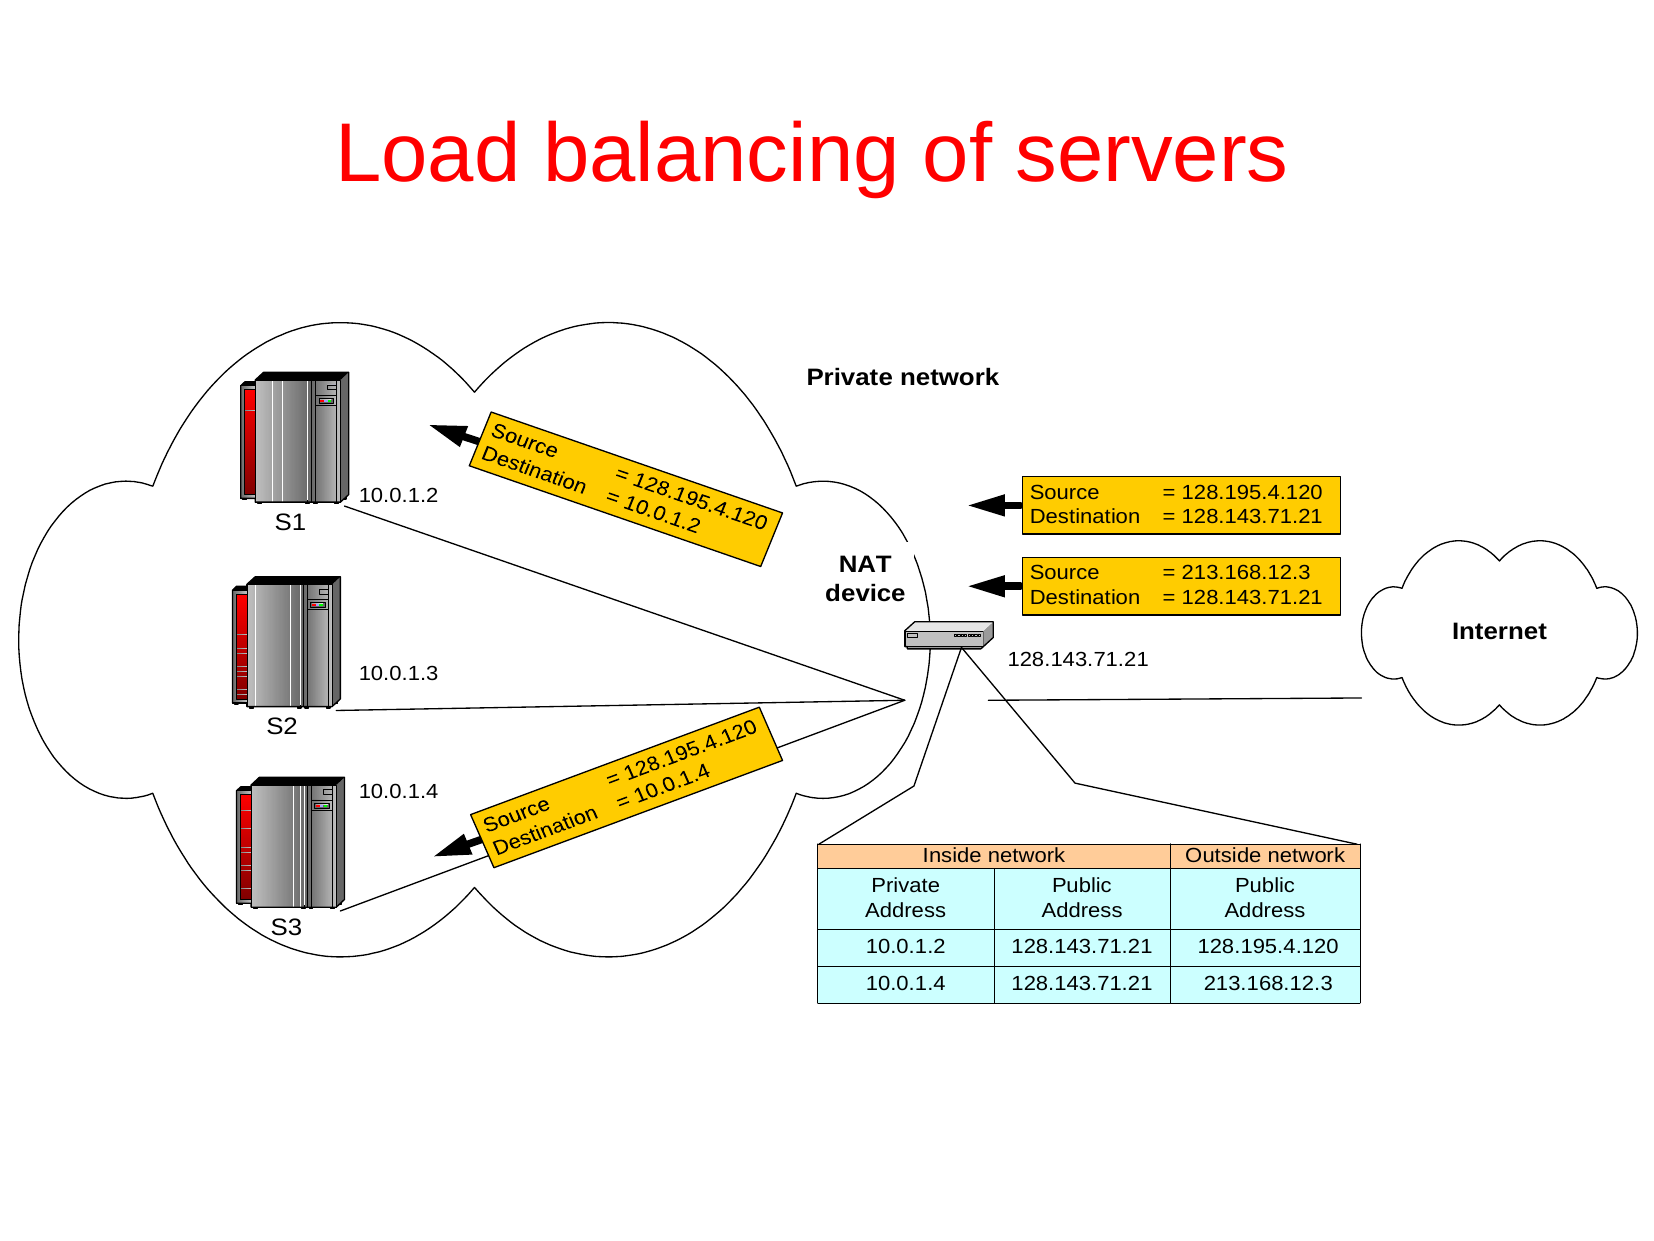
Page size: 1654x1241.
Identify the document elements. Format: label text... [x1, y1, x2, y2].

title Load balancing of servers [11, 49, 1636, 257]
chart [0, 285, 1654, 1093]
